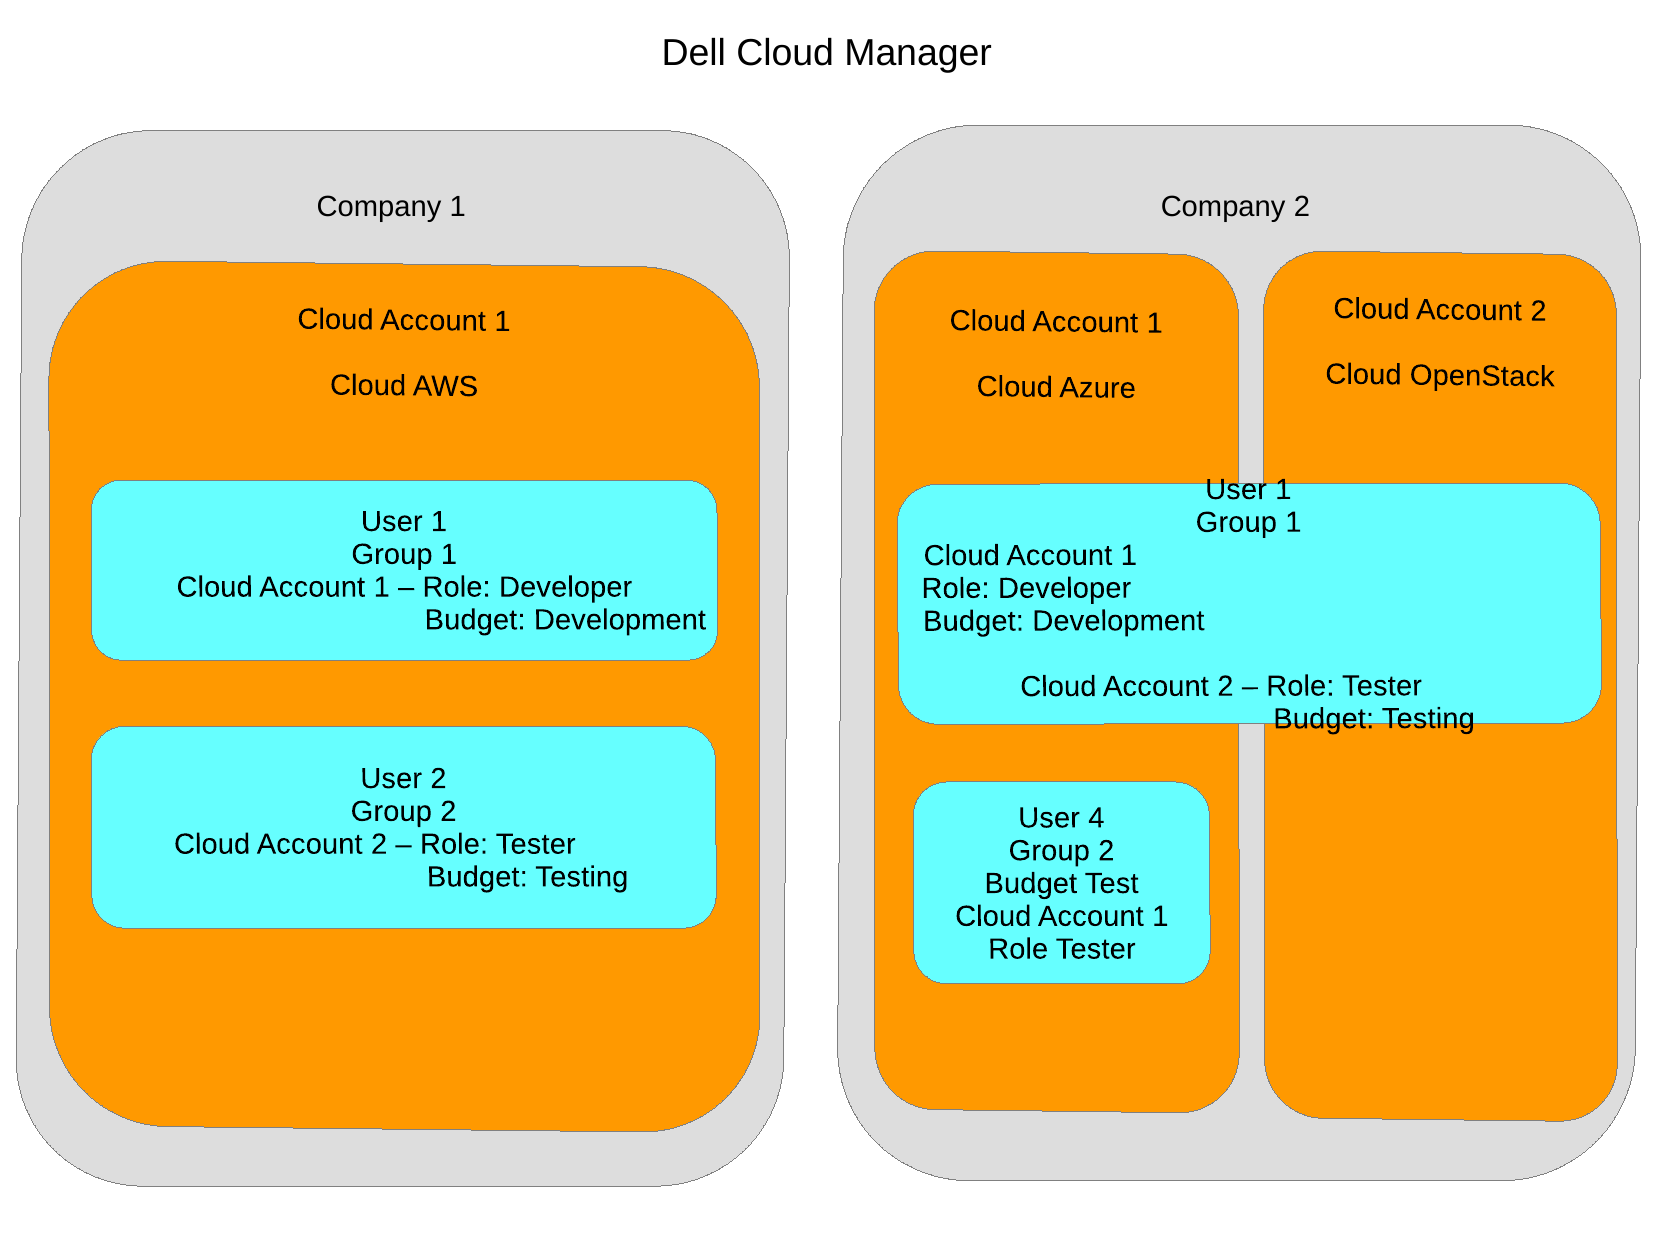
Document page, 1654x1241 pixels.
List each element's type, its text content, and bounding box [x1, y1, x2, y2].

text_box Dell Cloud Manager [639, 23, 1015, 81]
text_box Cloud Account 1 Cloud AWS [48, 261, 760, 1132]
text_box User 4 Group 2 Budget Test Cloud Account 1 Role Tester [913, 781, 1211, 984]
text_box Cloud Account 1 Cloud Azure [874, 251, 1240, 1113]
text_box Company 2 [1146, 183, 1327, 232]
text_box [16, 130, 790, 1187]
text_box User 1 Group 1 Cloud Account 1 Role: Developer Budget: Development Cloud Account 2 – Role: Tester Budget: Testing [897, 483, 1602, 725]
text_box [837, 125, 1641, 1181]
text_box Company 1 [301, 182, 483, 232]
text_box Cloud Account 2 Cloud OpenStack [1263, 251, 1618, 1122]
text_box User 2 Group 2 Cloud Account 2 – Role: Tester Budget: Testing [91, 726, 717, 929]
text_box User 1 Group 1 Cloud Account 1 – Role: Developer Budget: Development [91, 480, 718, 661]
